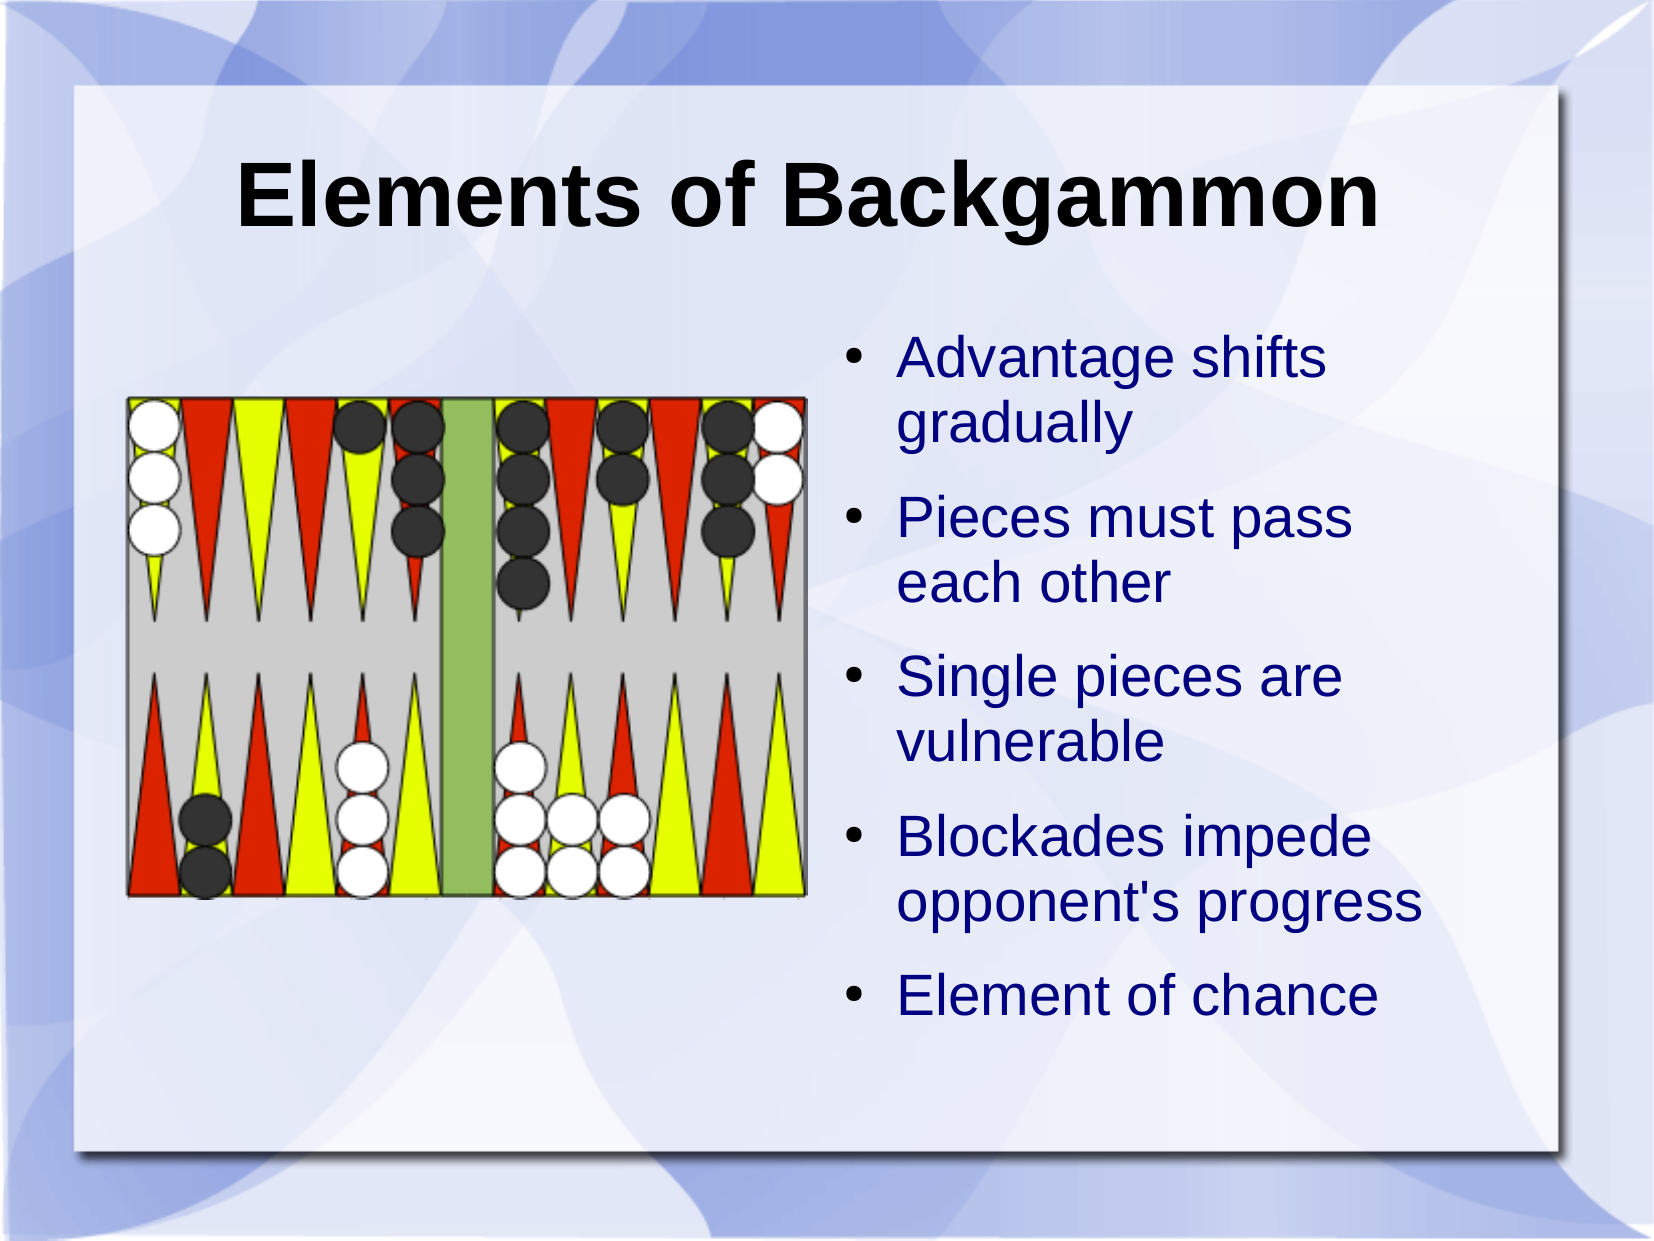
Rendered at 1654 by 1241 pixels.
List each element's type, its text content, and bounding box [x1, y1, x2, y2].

picture [0, 0, 1654, 1241]
title Elements of Backgammon [82, 90, 1536, 298]
list Advantage shifts gradually Pieces must pass each other Single pieces are vulnerable Blockades impede opponent's progress Element of chance [825, 324, 1489, 1129]
